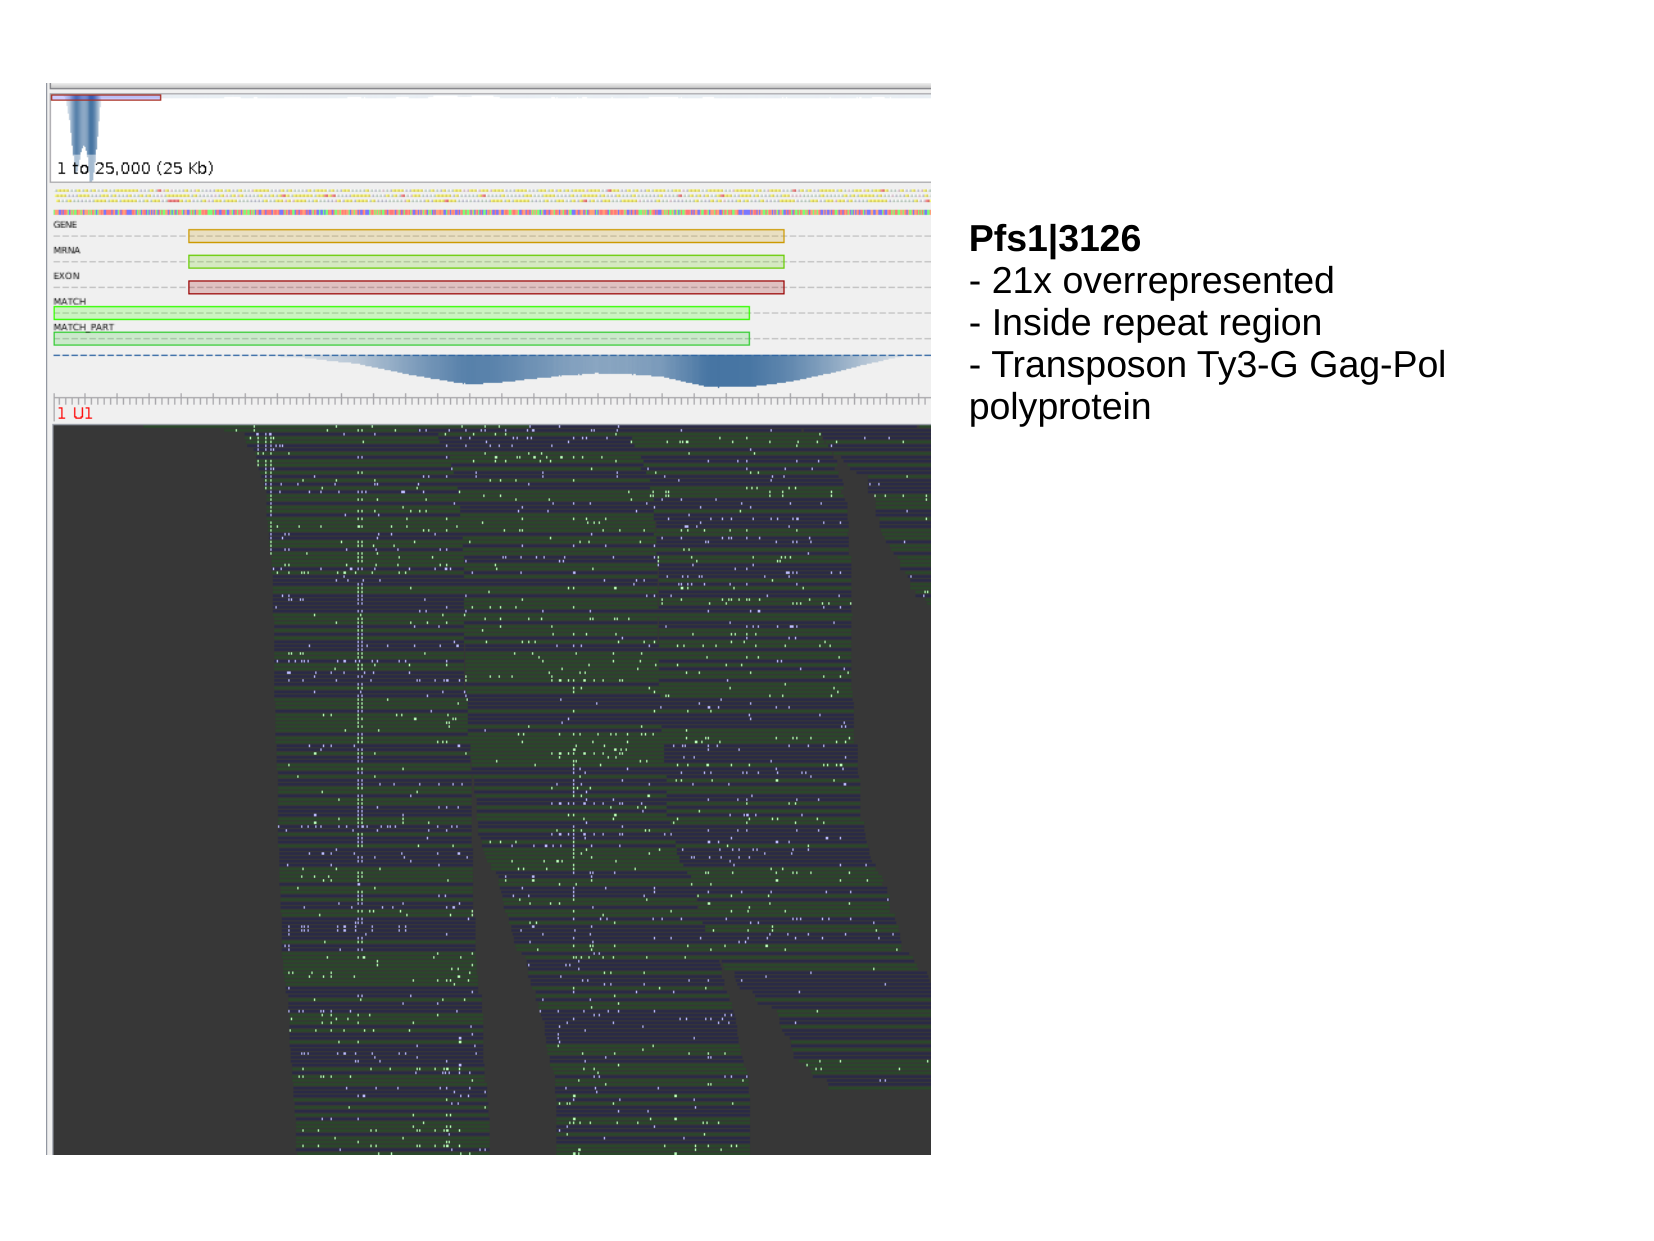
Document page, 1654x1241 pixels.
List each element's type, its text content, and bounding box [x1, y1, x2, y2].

picture [46, 83, 931, 1155]
text_box Pfs1|3126 - 21x overrepresented - Inside repeat region - Transposon Ty3-G Gag-Pol polyprotein [954, 210, 1606, 477]
